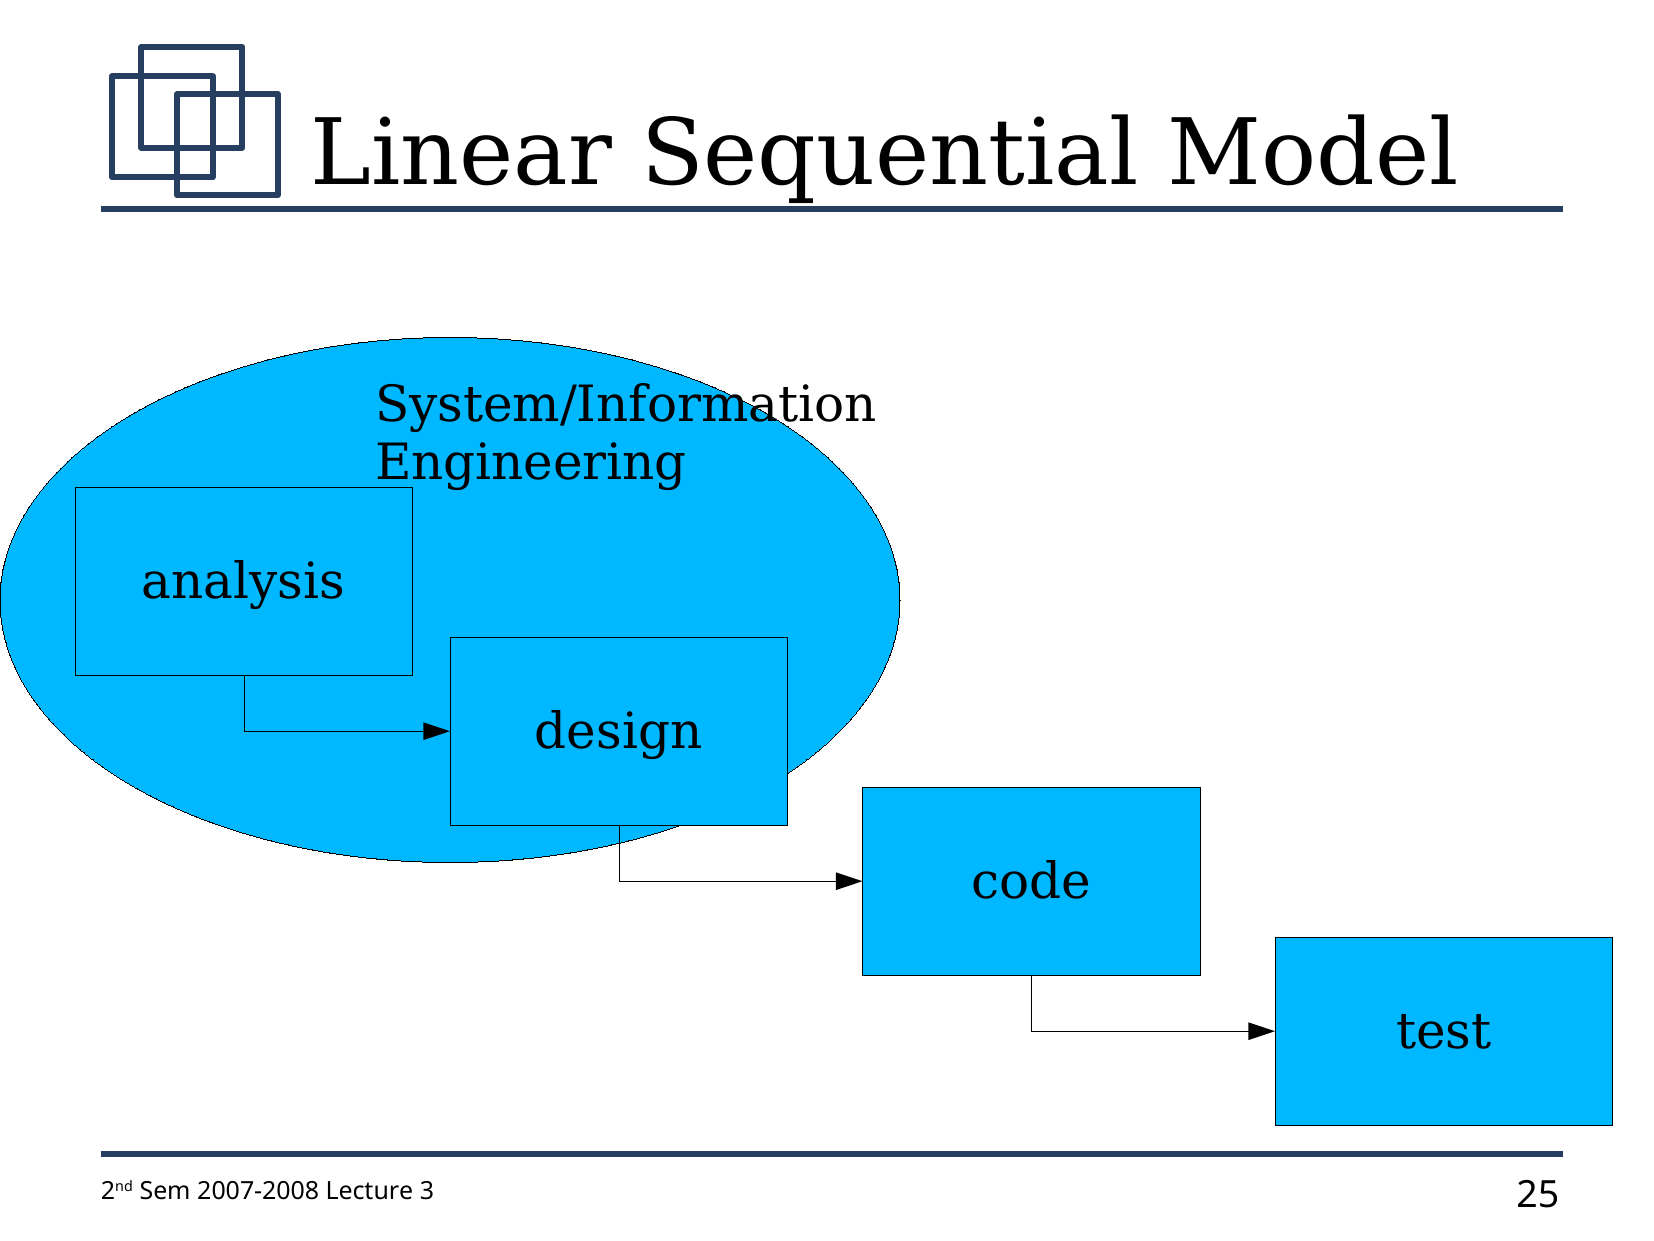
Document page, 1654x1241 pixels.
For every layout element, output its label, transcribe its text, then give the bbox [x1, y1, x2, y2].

title Linear Sequential Model [82, 49, 1571, 257]
text_box analysis [75, 487, 413, 676]
text_box [620, 826, 679, 844]
text_box test [1275, 937, 1613, 1126]
text_box [245, 492, 901, 774]
text_box System/Information Engineering [375, 375, 976, 492]
text_box design [450, 637, 788, 826]
text_box [0, 337, 682, 863]
text_box code [862, 787, 1201, 976]
